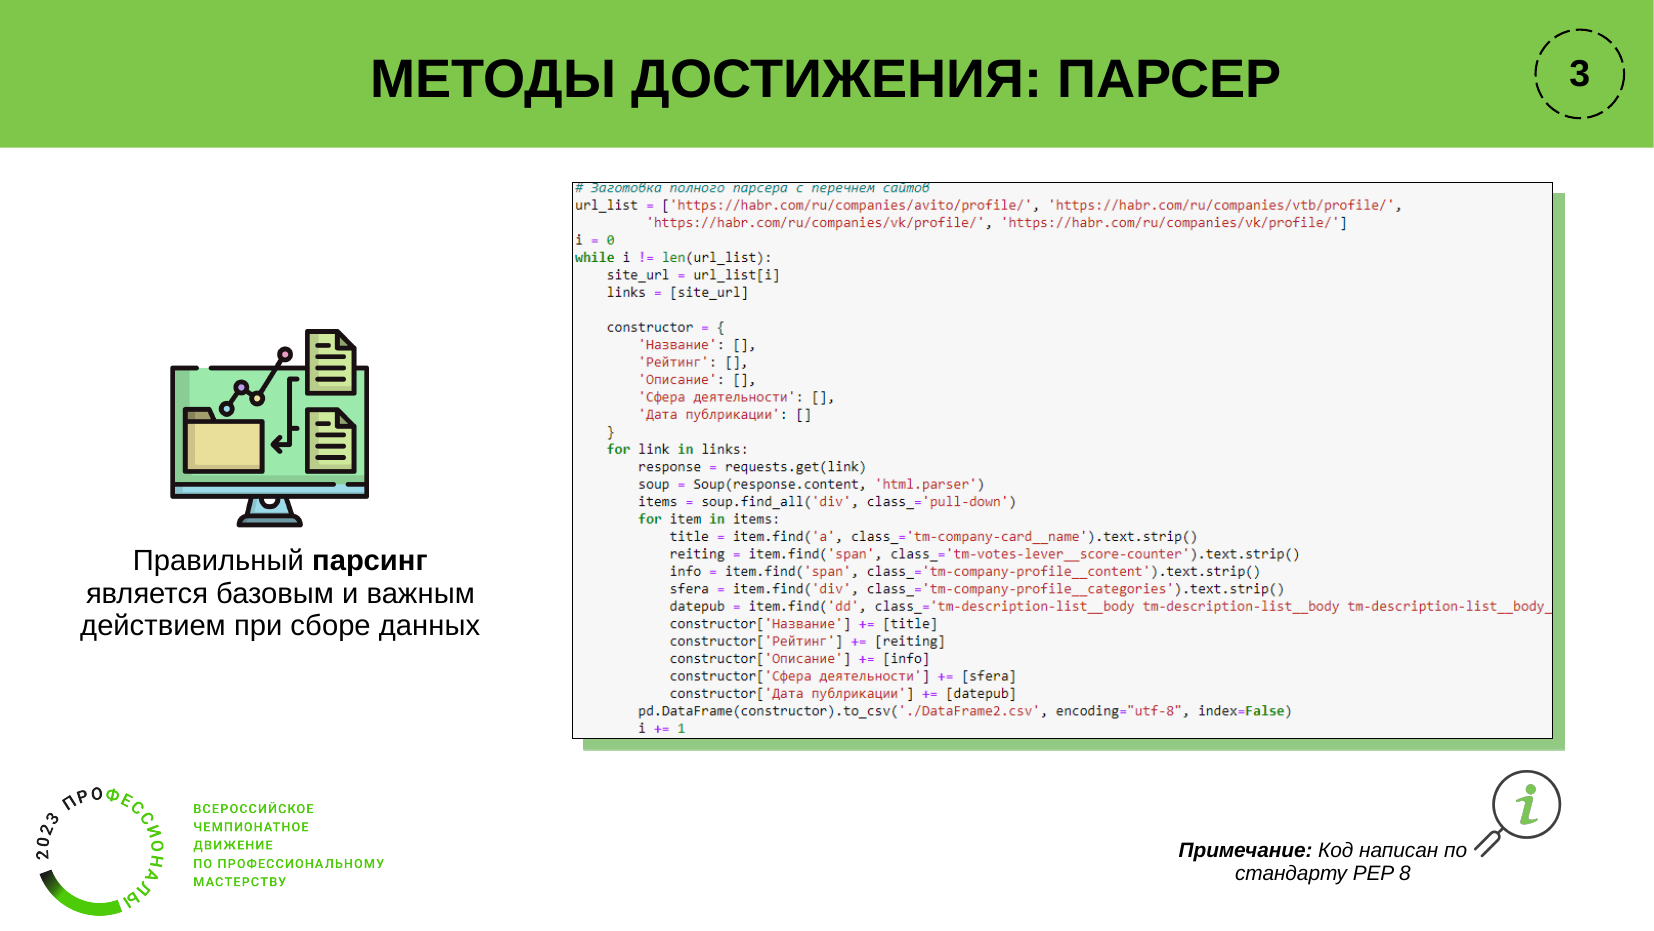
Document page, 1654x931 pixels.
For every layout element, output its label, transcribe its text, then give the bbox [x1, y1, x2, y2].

text_box Примечание: Код написан по стандарту PEP 8 [1160, 831, 1486, 893]
text_box 3 [1535, 29, 1625, 119]
text_box [0, 0, 1654, 148]
text_box Правильный парсинг является базовым и важным действием при сборе данных [59, 536, 502, 650]
text_box МЕТОДЫ ДОСТИЖЕНИЯ: ПАРСЕР [354, 41, 1300, 178]
picture [572, 182, 1553, 739]
picture [166, 324, 373, 532]
picture [36, 787, 384, 916]
picture [1473, 769, 1562, 858]
